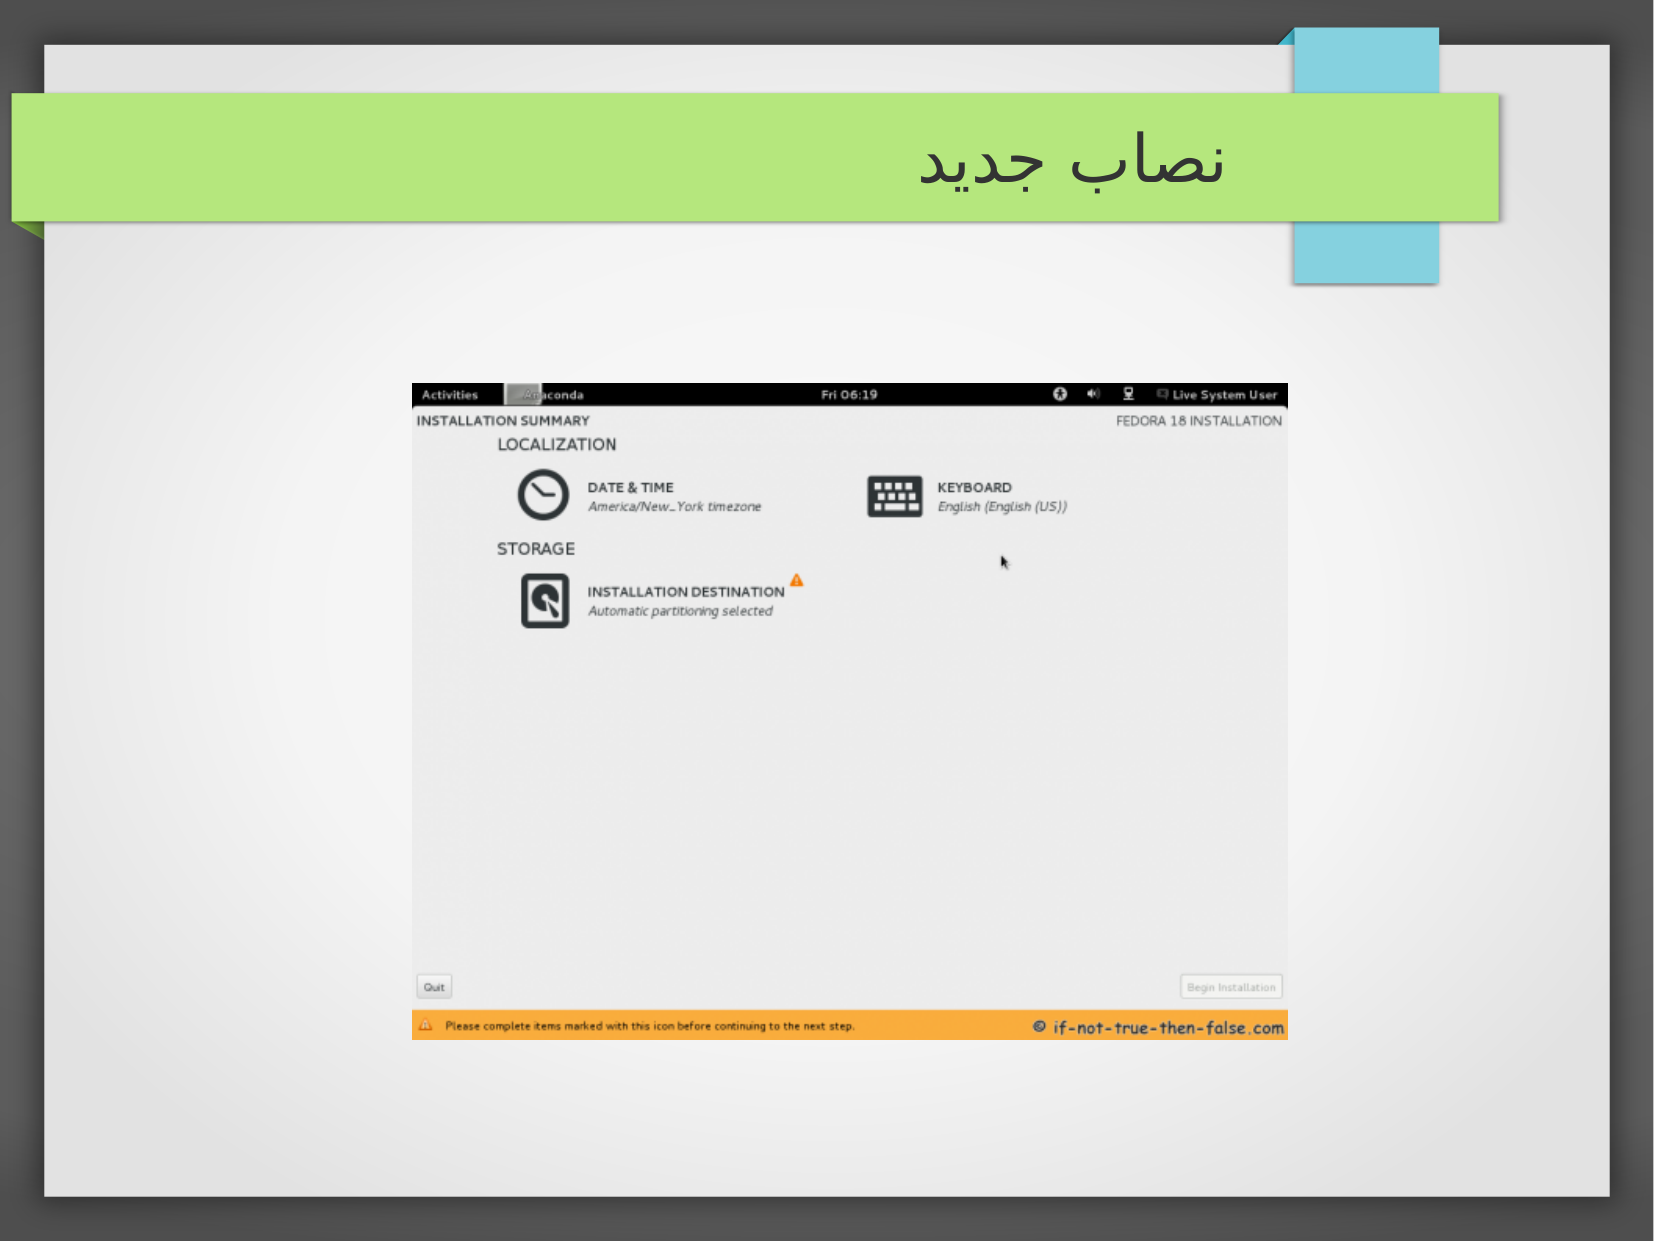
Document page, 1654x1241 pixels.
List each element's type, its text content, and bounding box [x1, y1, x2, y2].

picture [0, 0, 1654, 1241]
title نصاب جدید [70, 106, 1229, 213]
